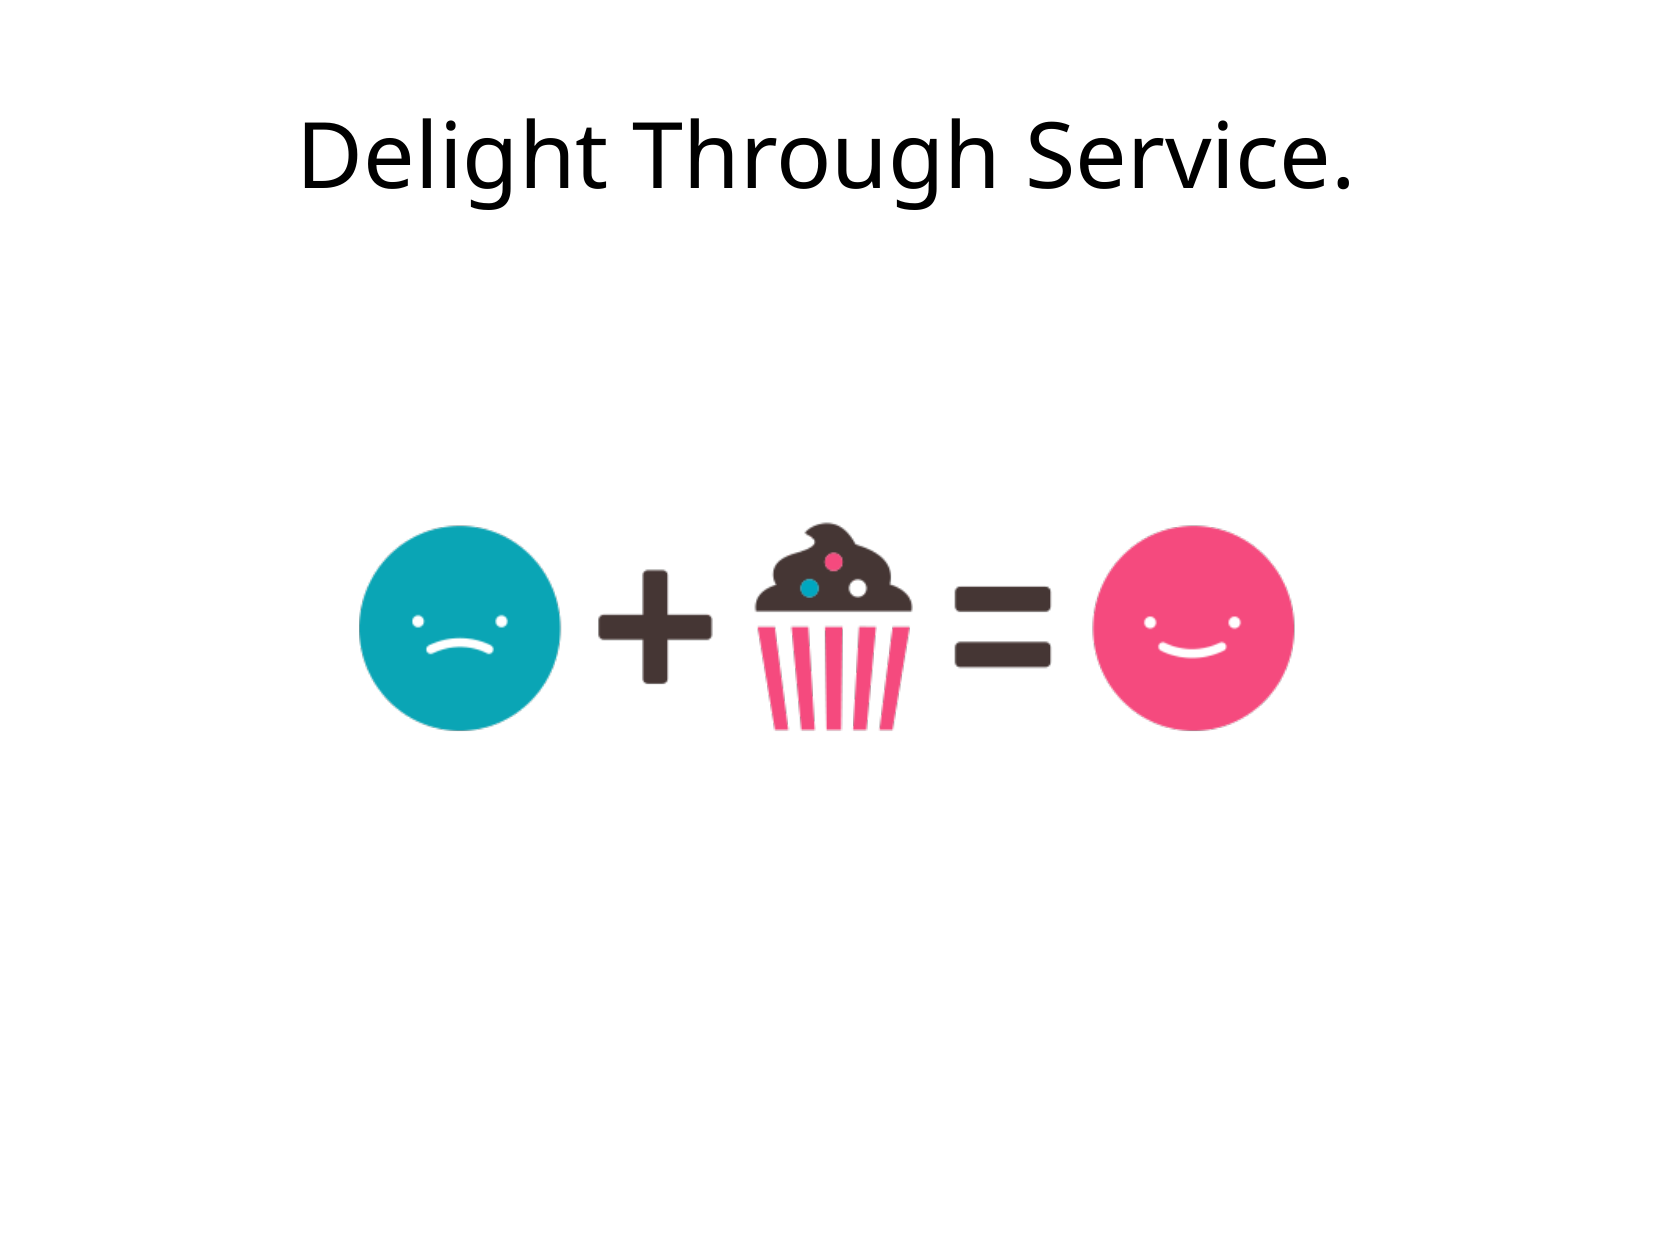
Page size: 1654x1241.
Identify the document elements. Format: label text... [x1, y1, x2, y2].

title Delight Through Service. [82, 49, 1571, 257]
picture [358, 465, 1296, 778]
